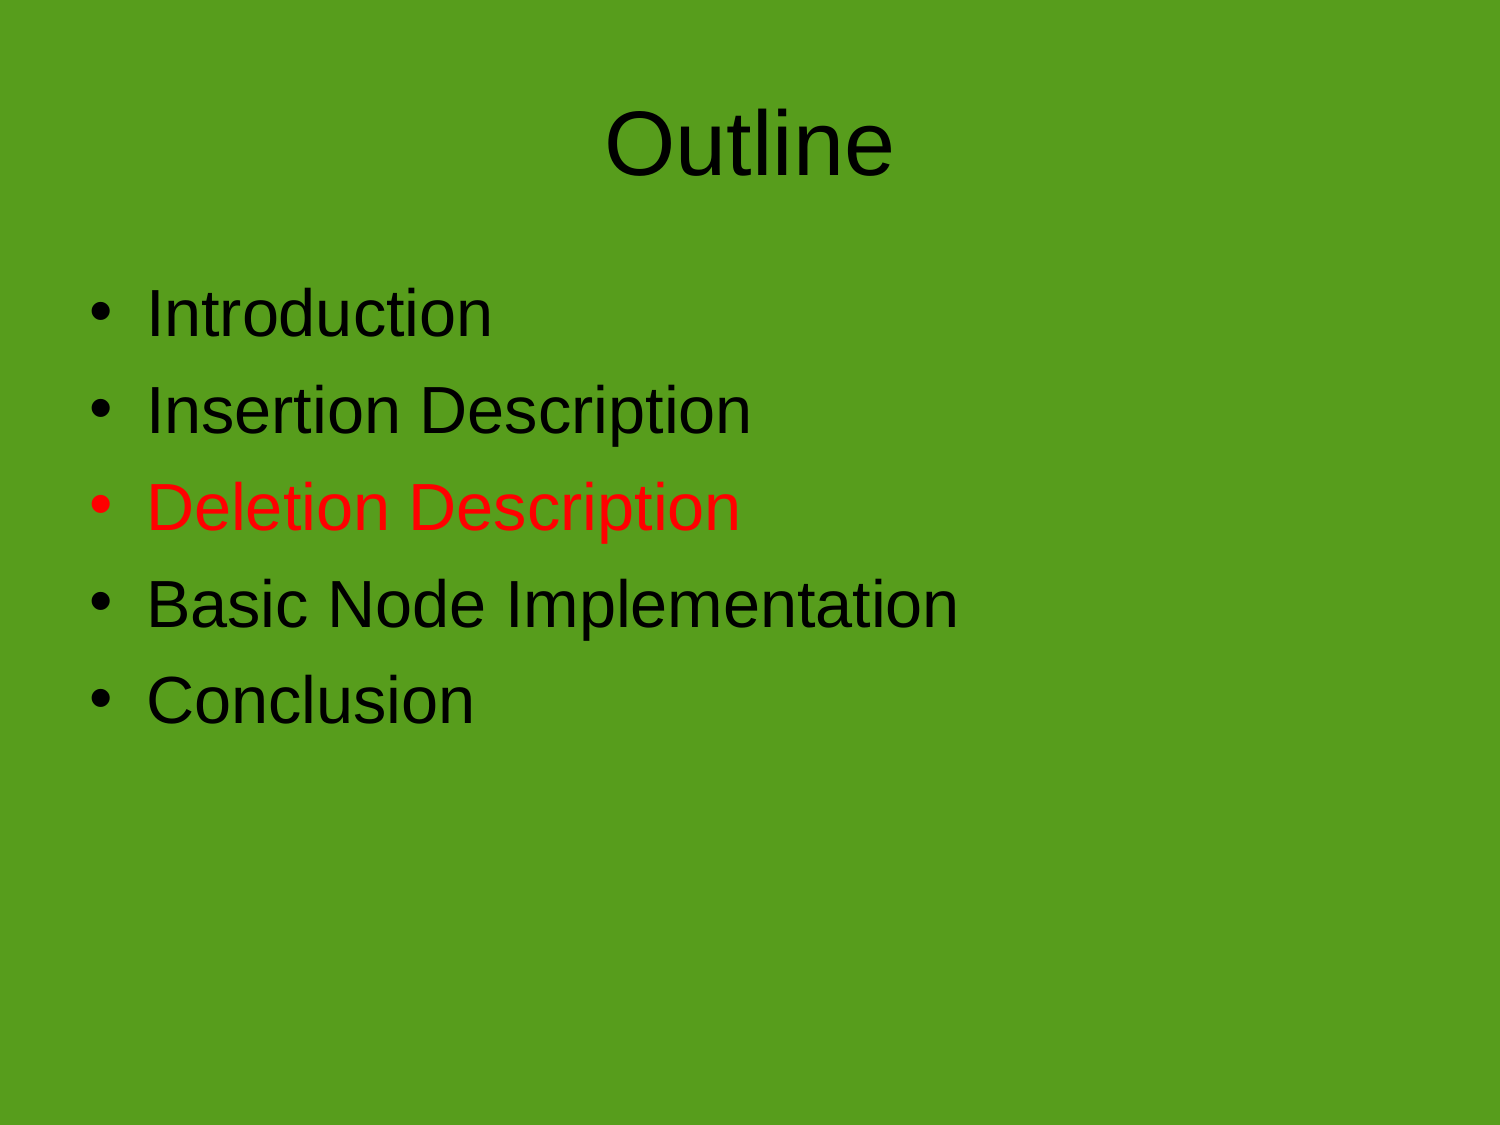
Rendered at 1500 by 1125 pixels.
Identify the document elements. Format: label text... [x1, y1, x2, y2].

title Outline [75, 45, 1426, 233]
list Introduction Insertion Description Deletion Description Basic Node Implementation Conclusion [75, 262, 1426, 1005]
